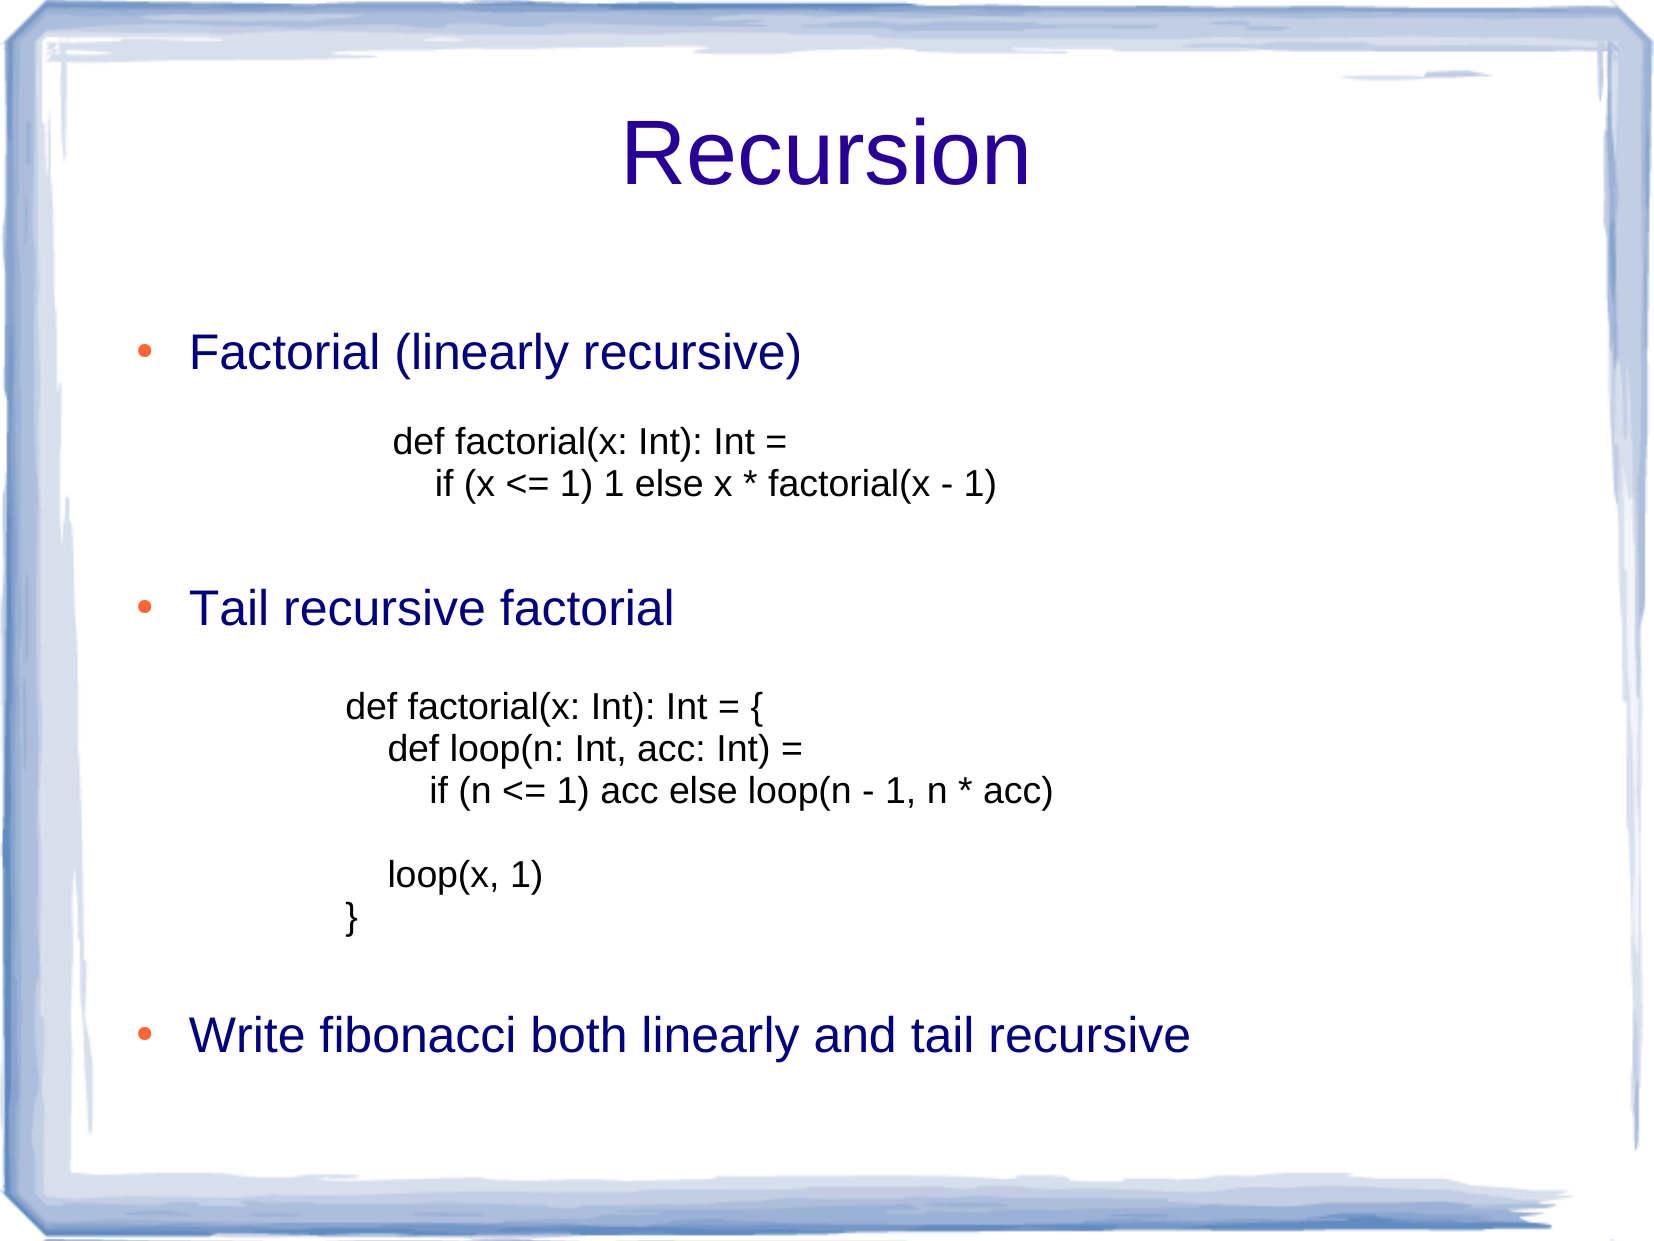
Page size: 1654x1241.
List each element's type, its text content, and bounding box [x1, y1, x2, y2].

title Recursion [82, 49, 1571, 257]
picture [0, 0, 1654, 1241]
text_box def factorial(x: Int): Int = if (x <= 1) 1 else x * factorial(x - 1) [377, 413, 1012, 513]
text_box def factorial(x: Int): Int = { def loop(n: Int, acc: Int) = if (n <= 1) acc else loop(n - 1, n * acc) loop(x, 1) } [330, 677, 1070, 945]
list Factorial (linearly recursive) Tail recursive factorial Write fibonacci both linearly and tail recursive [118, 324, 1571, 1149]
